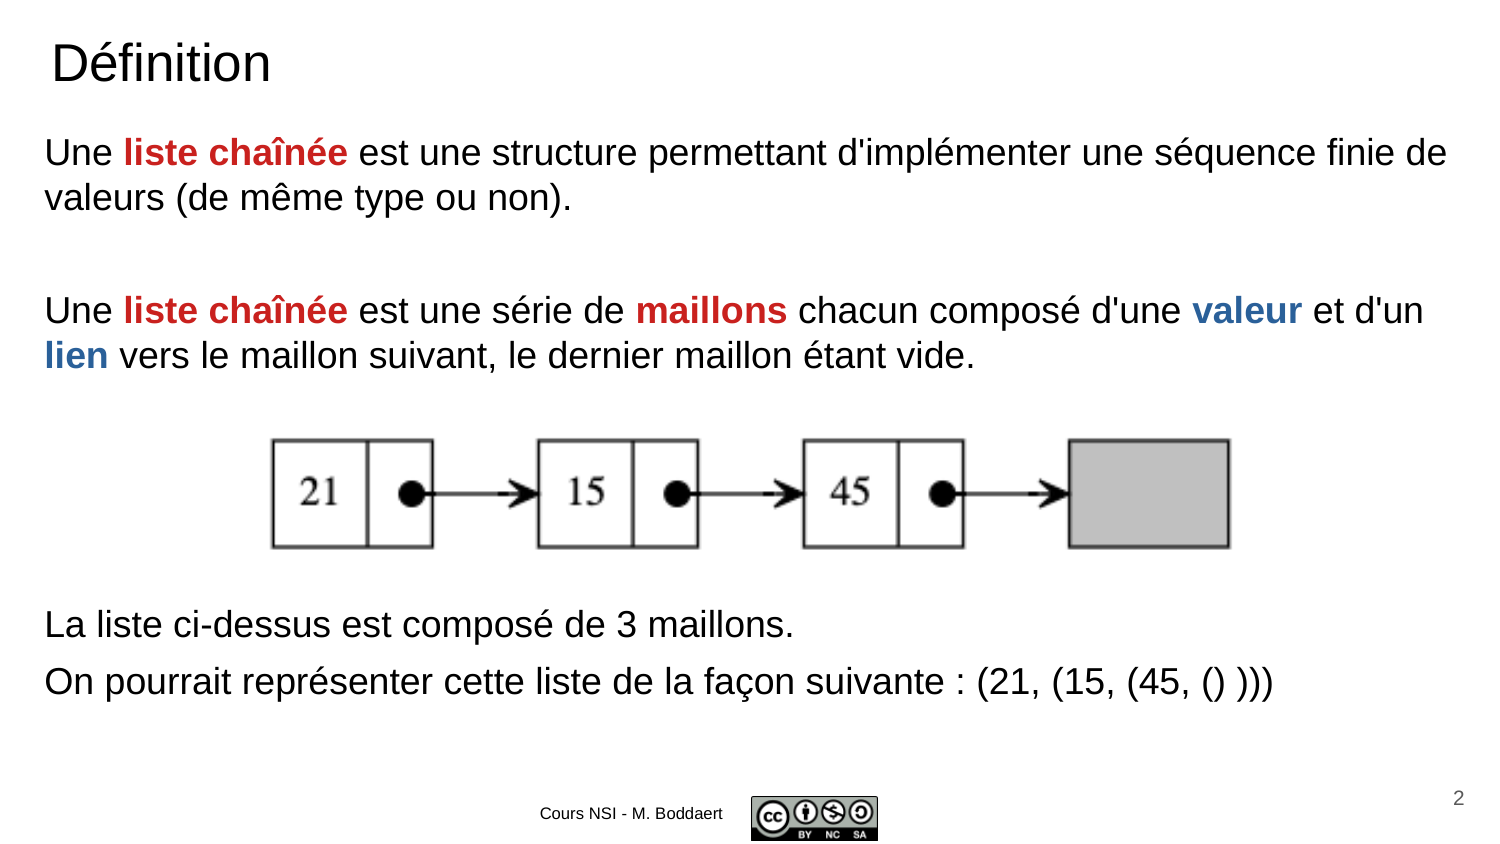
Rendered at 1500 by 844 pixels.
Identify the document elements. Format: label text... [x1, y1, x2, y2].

text_box La liste ci-dessus est composé de 3 maillons. On pourrait représenter cette liste de la façon suivante : (21, (15, (45, () ))) [29, 592, 1477, 715]
slide_number <numéro> [1389, 764, 1480, 830]
text_box Une liste chaînée est une structure permettant d'implémenter une séquence finie de valeurs (de même type ou non). Une liste chaînée est une série de maillons chacun composé d'une valeur et d'un lien vers le maillon suivant, le dernier maillon étant vide. [29, 120, 1477, 384]
title Définition [51, 13, 1449, 108]
picture [262, 428, 1241, 562]
picture [751, 796, 878, 841]
